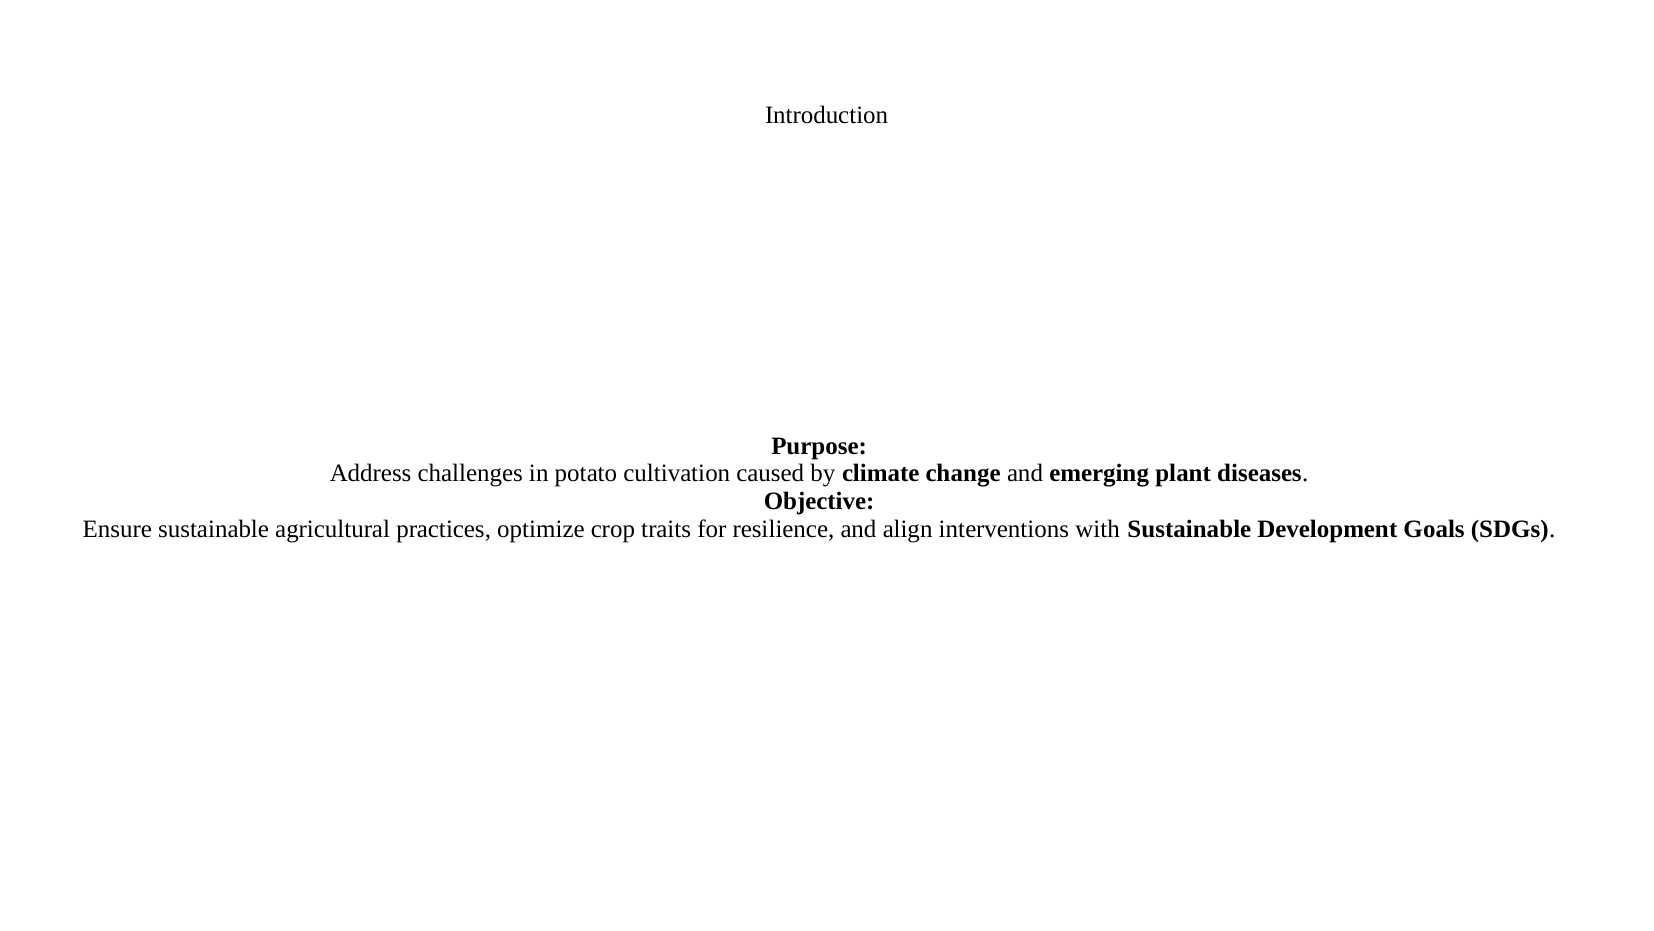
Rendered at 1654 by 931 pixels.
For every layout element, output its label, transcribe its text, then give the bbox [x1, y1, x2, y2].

text_box Purpose: Address challenges in potato cultivation caused by climate change and emerging plant diseases. Objective: Ensure sustainable agricultural practices, optimize crop traits for resilience, and align interventions with Sustainable Development Goals (SDGs). [82, 217, 1571, 758]
title Introduction [82, 37, 1571, 193]
